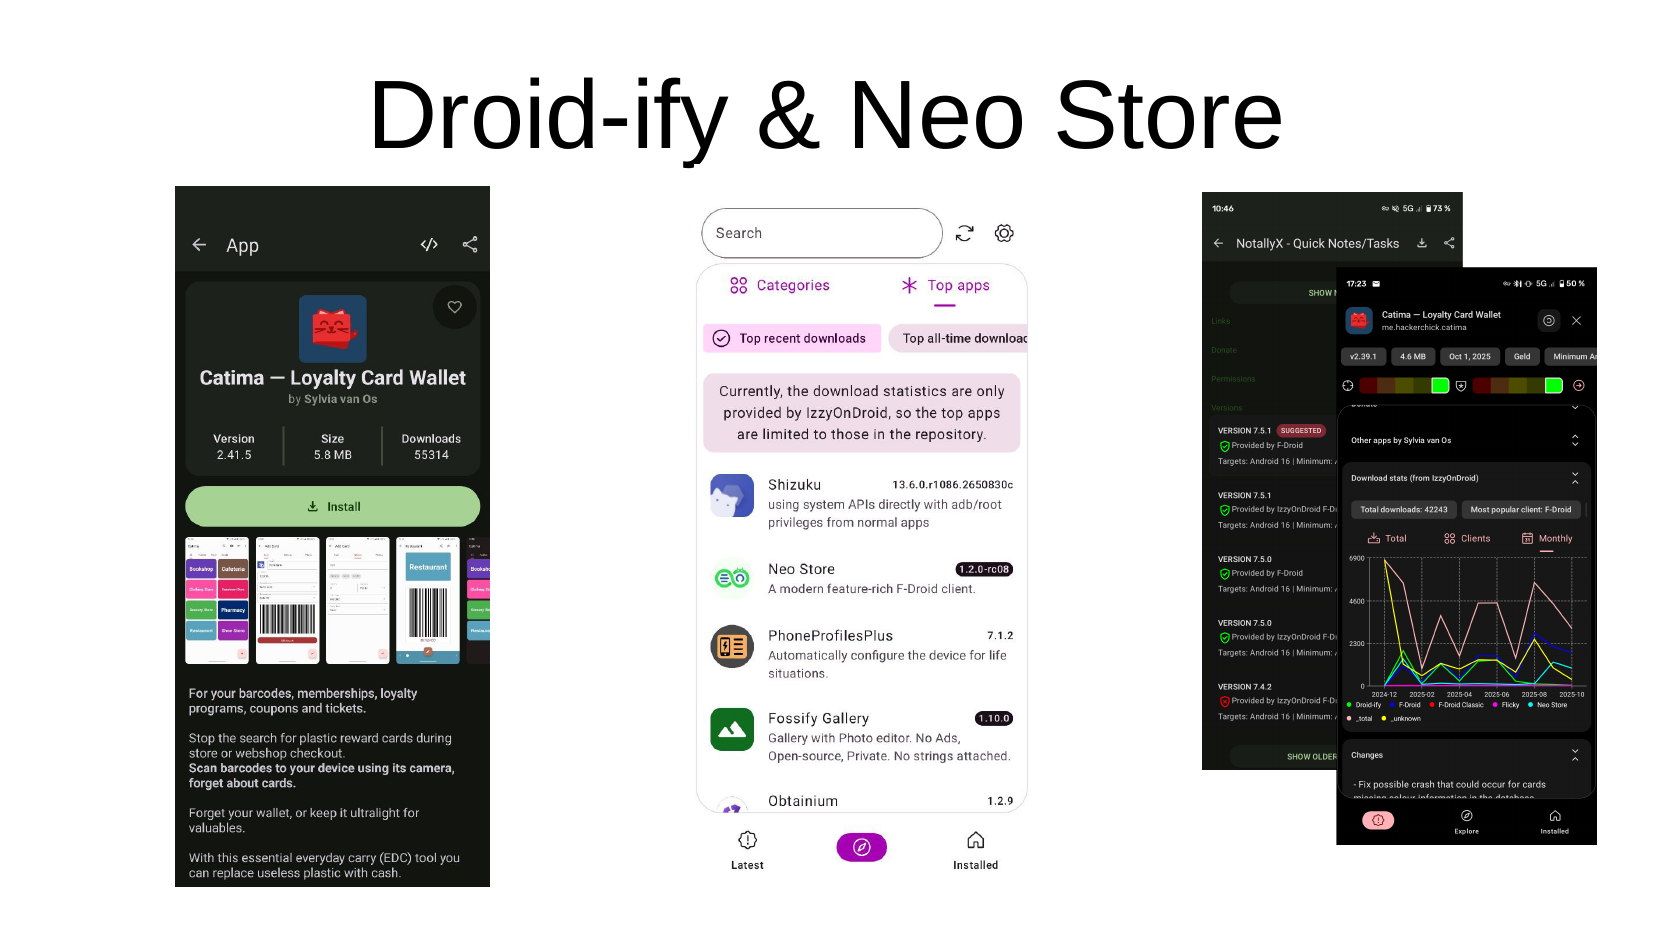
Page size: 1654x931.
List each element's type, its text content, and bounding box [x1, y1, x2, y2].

picture [1202, 192, 1597, 845]
picture [175, 186, 490, 887]
title Droid-ify & Neo Store [82, 37, 1571, 193]
picture [694, 164, 1029, 908]
